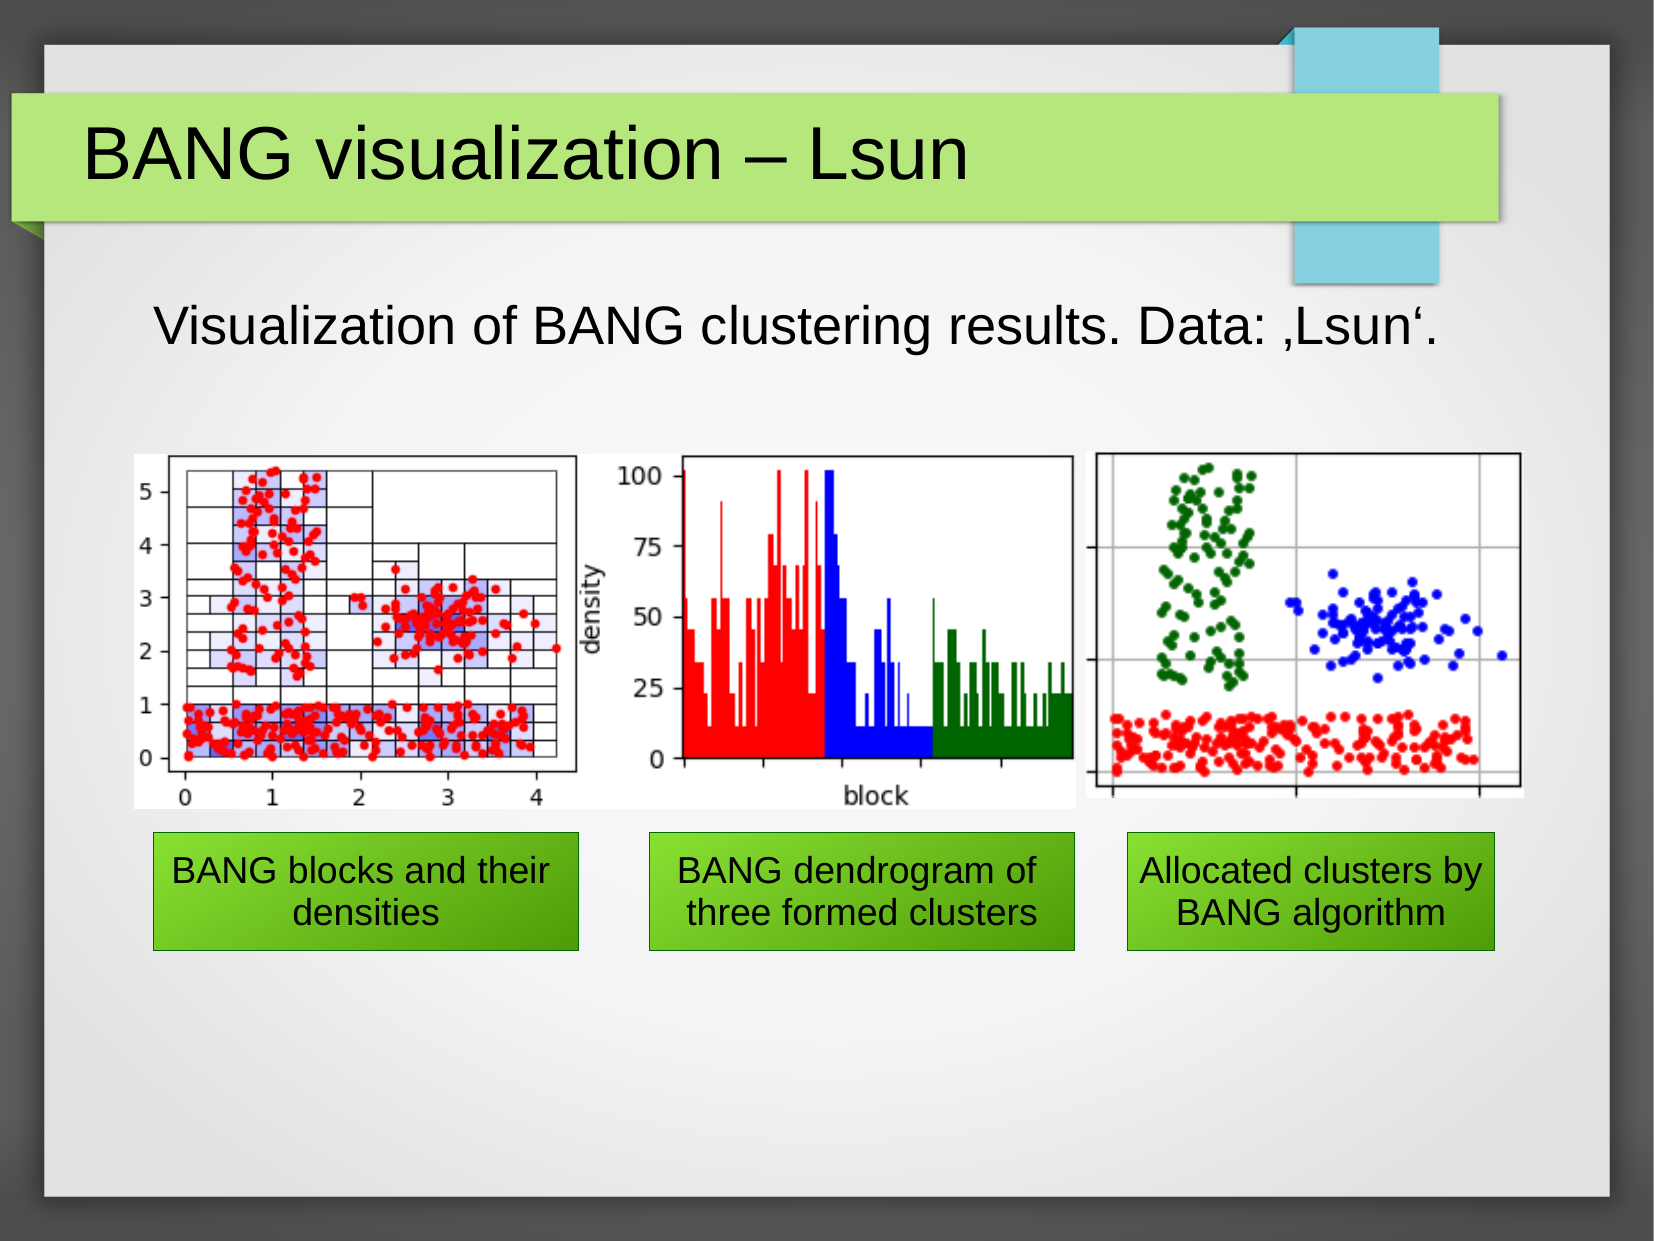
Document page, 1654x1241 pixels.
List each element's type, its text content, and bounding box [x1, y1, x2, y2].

title BANG visualization – Lsun [82, 94, 1264, 213]
text_box BANG dendrogram of three formed clusters [649, 832, 1075, 951]
list Visualization of BANG clustering results. Data: ‚Lsun‘. [82, 295, 1571, 1015]
text_box BANG blocks and their densities [153, 832, 579, 951]
text_box Allocated clusters by BANG algorithm [1127, 832, 1495, 951]
picture [0, 0, 1654, 1241]
